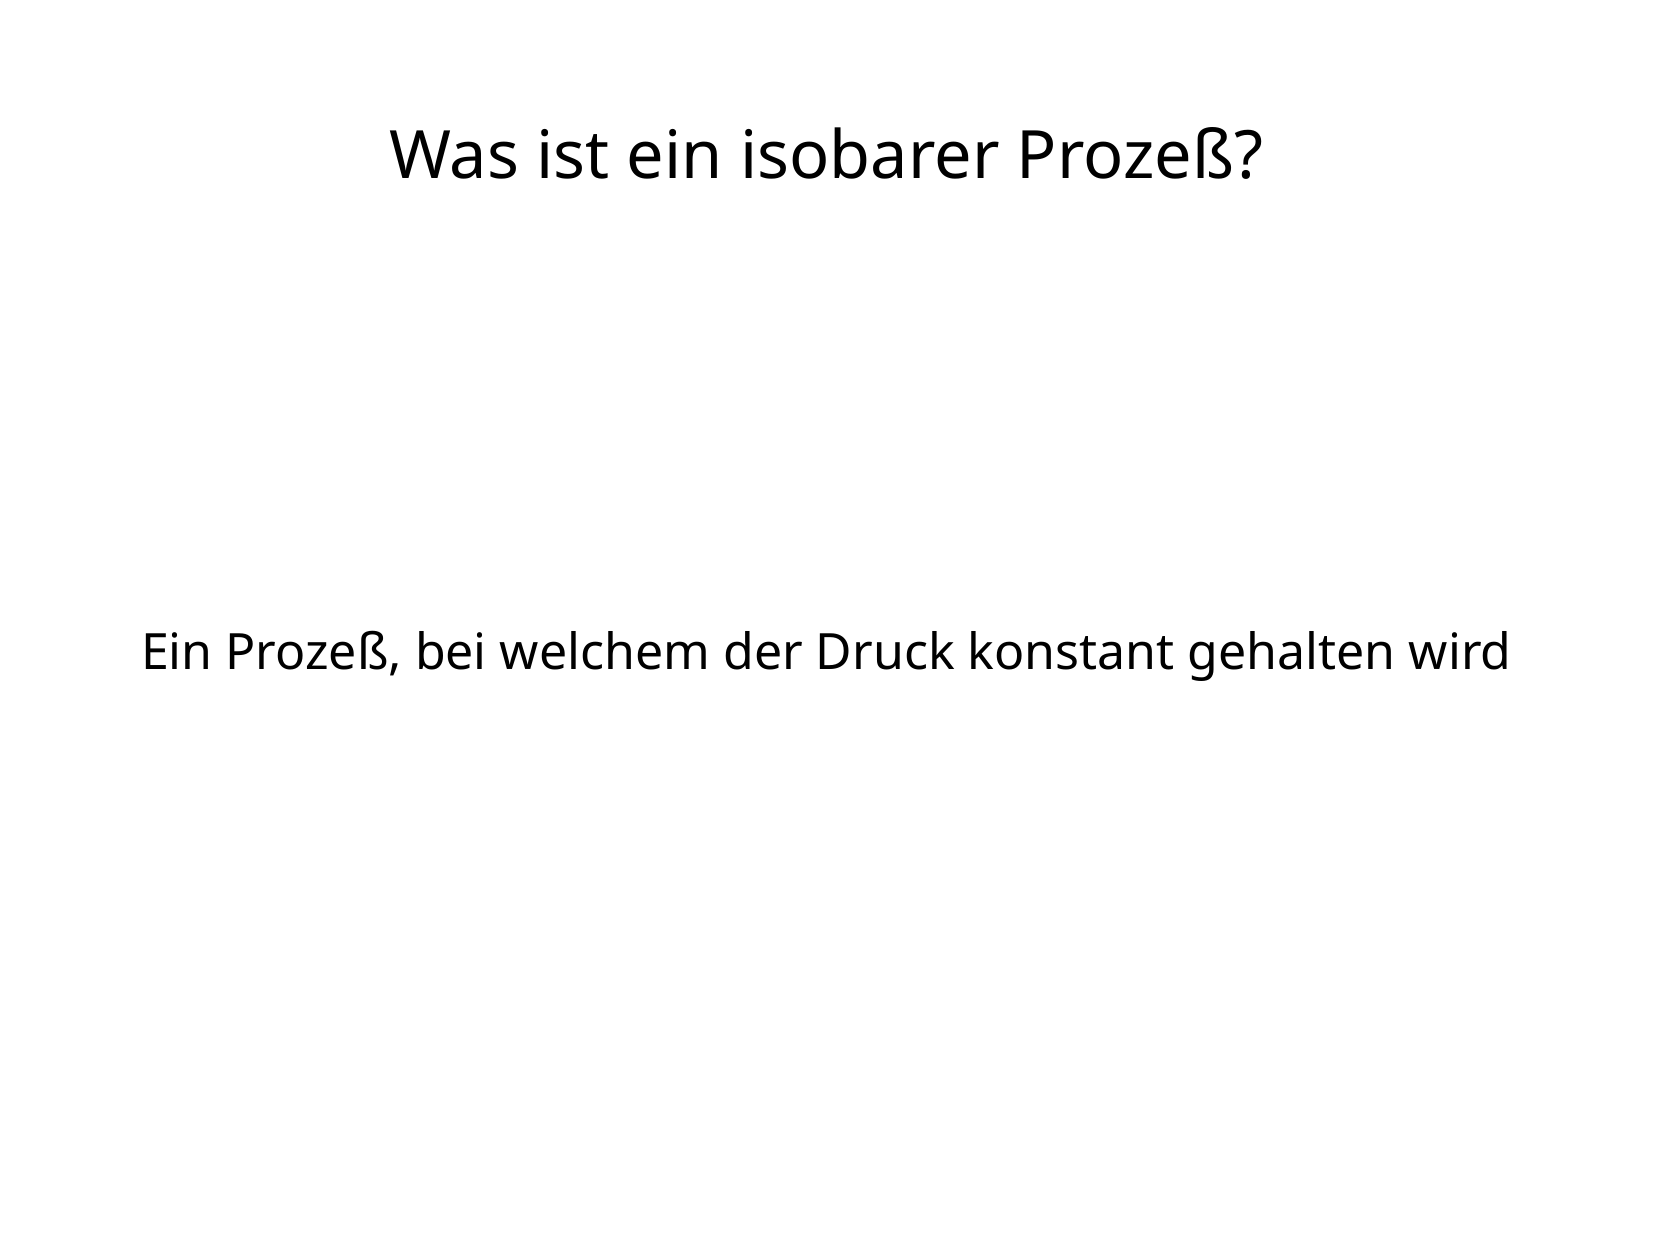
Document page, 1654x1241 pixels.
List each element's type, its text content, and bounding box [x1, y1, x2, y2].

title Was ist ein isobarer Prozeß? [82, 49, 1571, 257]
subtitle Ein Prozeß, bei welchem der Druck konstant gehalten wird [82, 290, 1571, 1010]
